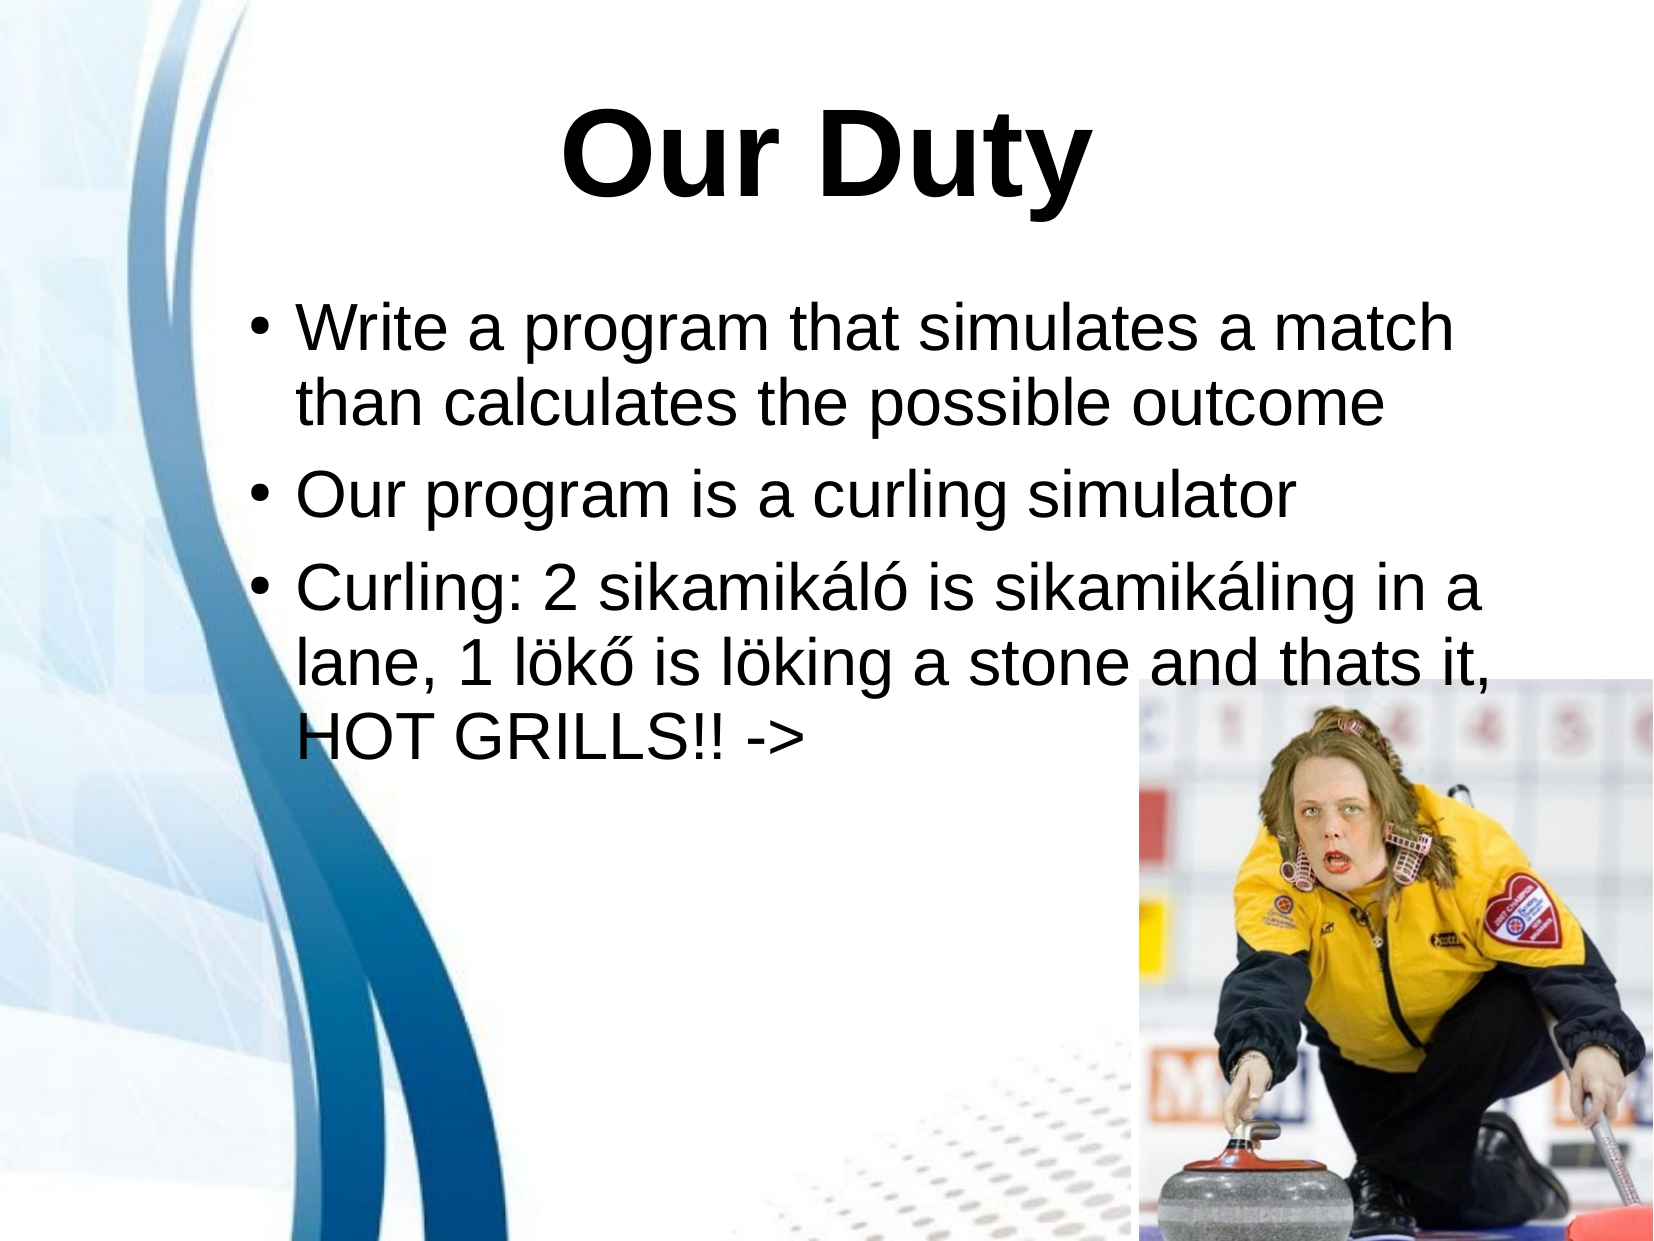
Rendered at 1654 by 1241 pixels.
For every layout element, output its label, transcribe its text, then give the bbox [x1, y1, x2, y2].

list Write a program that simulates a match than calculates the possible outcome Our program is a curling simulator Curling: 2 sikamikáló is sikamikáling in a lane, 1 lökő is löking a stone and thats it, HOT GRILLS!! -> [82, 290, 1571, 1010]
picture [0, 0, 1654, 1241]
title Our Duty [82, 49, 1571, 257]
